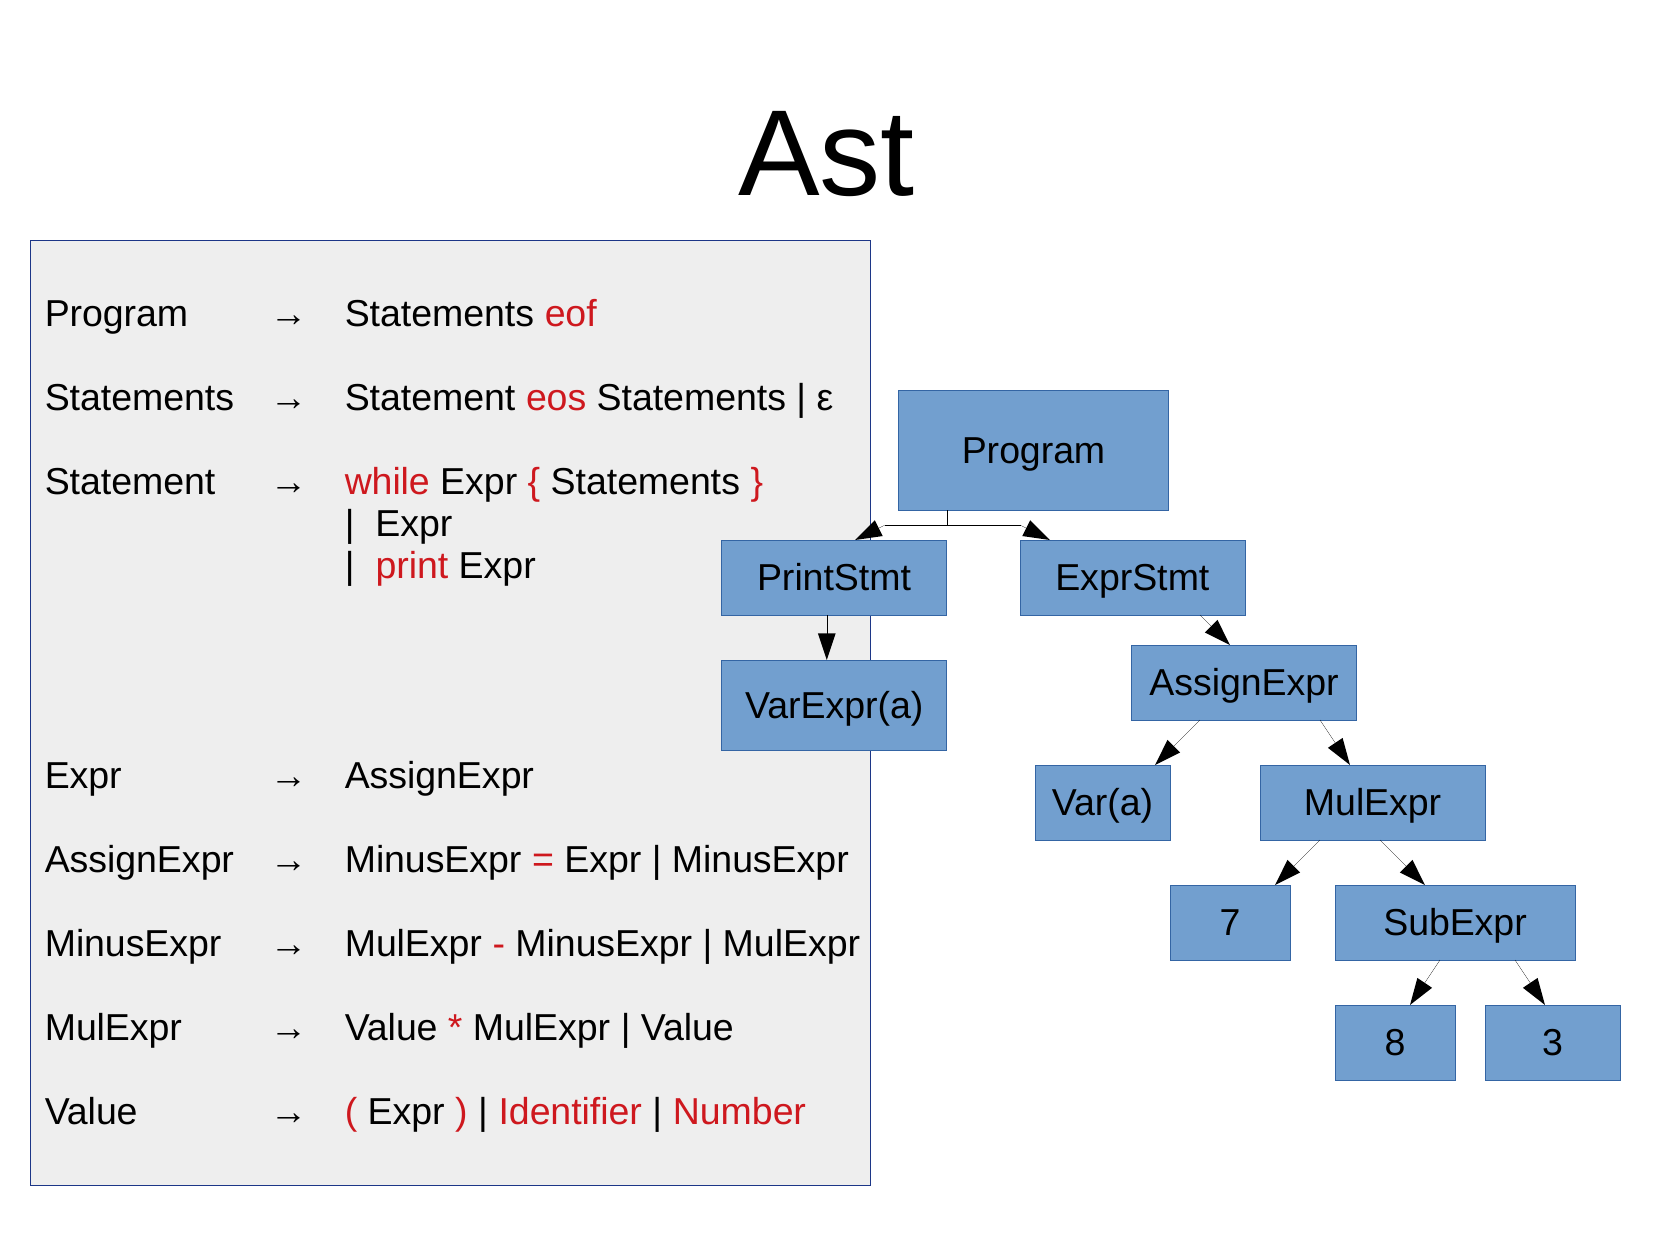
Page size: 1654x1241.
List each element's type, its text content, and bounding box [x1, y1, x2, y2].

text_box AssignExpr [1131, 645, 1357, 721]
text_box PrintStmt [721, 540, 947, 616]
title Ast [82, 49, 1571, 257]
text_box Program [898, 390, 1169, 511]
text_box VarExpr(a) [721, 660, 947, 751]
text_box Var(a) [1035, 765, 1171, 841]
text_box Program → Statements eof Statements → Statement eos Statements | ε Statement → while Expr { Statements } | Expr | print Expr Expr → AssignExpr AssignExpr → MinusExpr = Expr | MinusExpr MinusExpr → MulExpr - MinusExpr | MulExpr MulExpr → Value * MulExpr | Value Value → ( Expr ) | Identifier | Number [30, 240, 871, 1186]
text_box 8 [1335, 1005, 1456, 1081]
text_box 7 [1170, 885, 1291, 961]
text_box 3 [1485, 1005, 1621, 1081]
text_box MulExpr [1260, 765, 1486, 841]
text_box SubExpr [1335, 885, 1576, 961]
text_box ExprStmt [1020, 540, 1246, 616]
